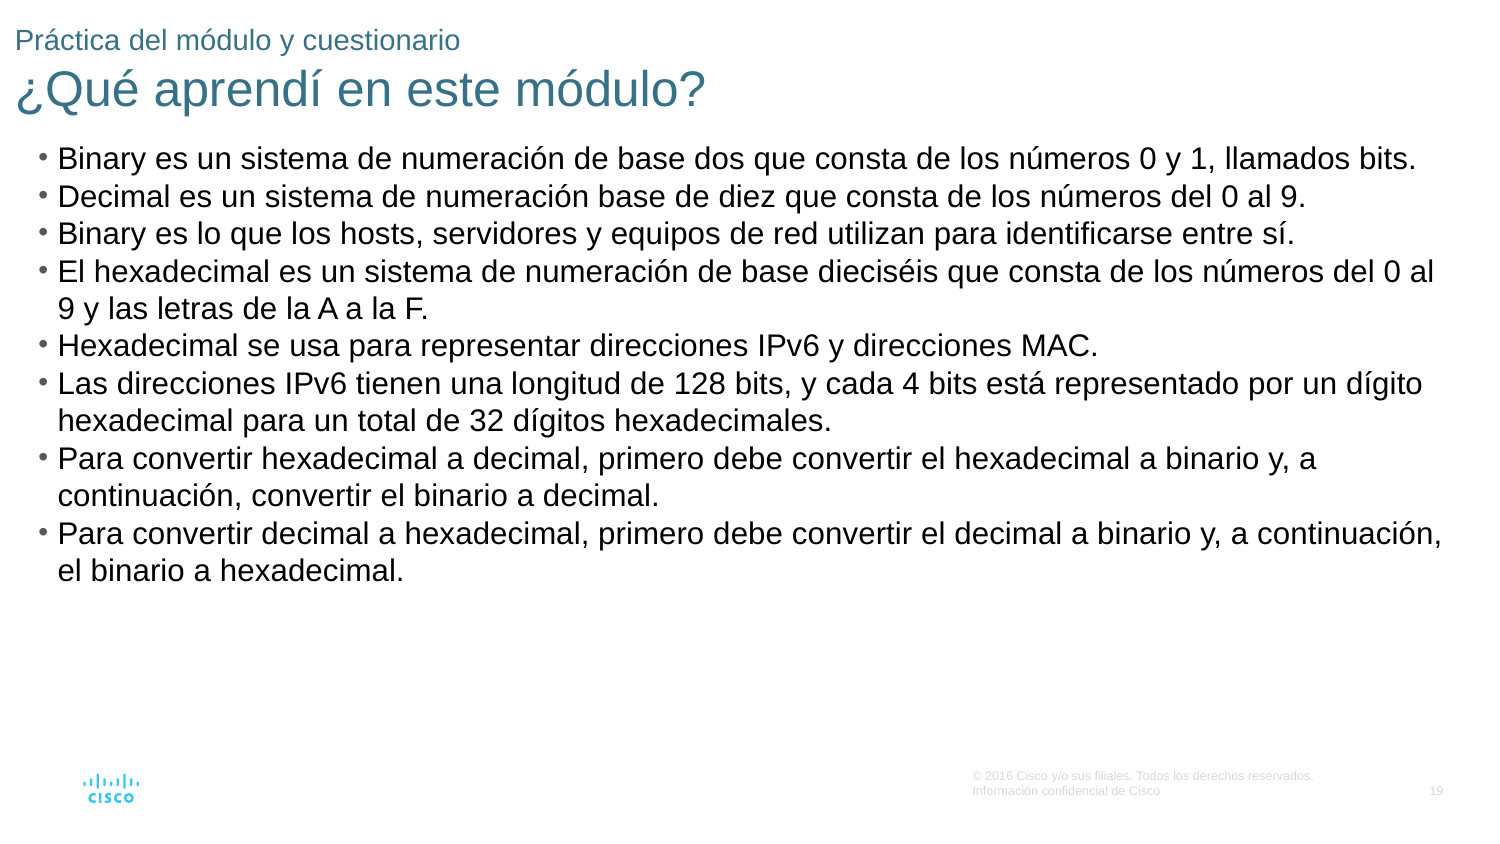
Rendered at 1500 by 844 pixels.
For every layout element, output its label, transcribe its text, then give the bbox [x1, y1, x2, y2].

list Binary es un sistema de numeración de base dos que consta de los números 0 y 1, llamados bits. Decimal es un sistema de numeración base de diez que consta de los números del 0 al 9. Binary es lo que los hosts, servidores y equipos de red utilizan para identificarse entre sí. El hexadecimal es un sistema de numeración de base dieciséis que consta de los números del 0 al 9 y las letras de la A a la F. Hexadecimal se usa para representar direcciones IPv6 y direcciones MAC. Las direcciones IPv6 tienen una longitud de 128 bits, y cada 4 bits está representado por un dígito hexadecimal para un total de 32 dígitos hexadecimales. Para convertir hexadecimal a decimal, primero debe convertir el hexadecimal a binario y, a continuación, convertir el binario a decimal. Para convertir decimal a hexadecimal, primero debe convertir el decimal a binario y, a continuación, el binario a hexadecimal. [23, 131, 1476, 813]
title Práctica del módulo y cuestionario ¿Qué aprendí en este módulo? [0, 6, 1500, 131]
